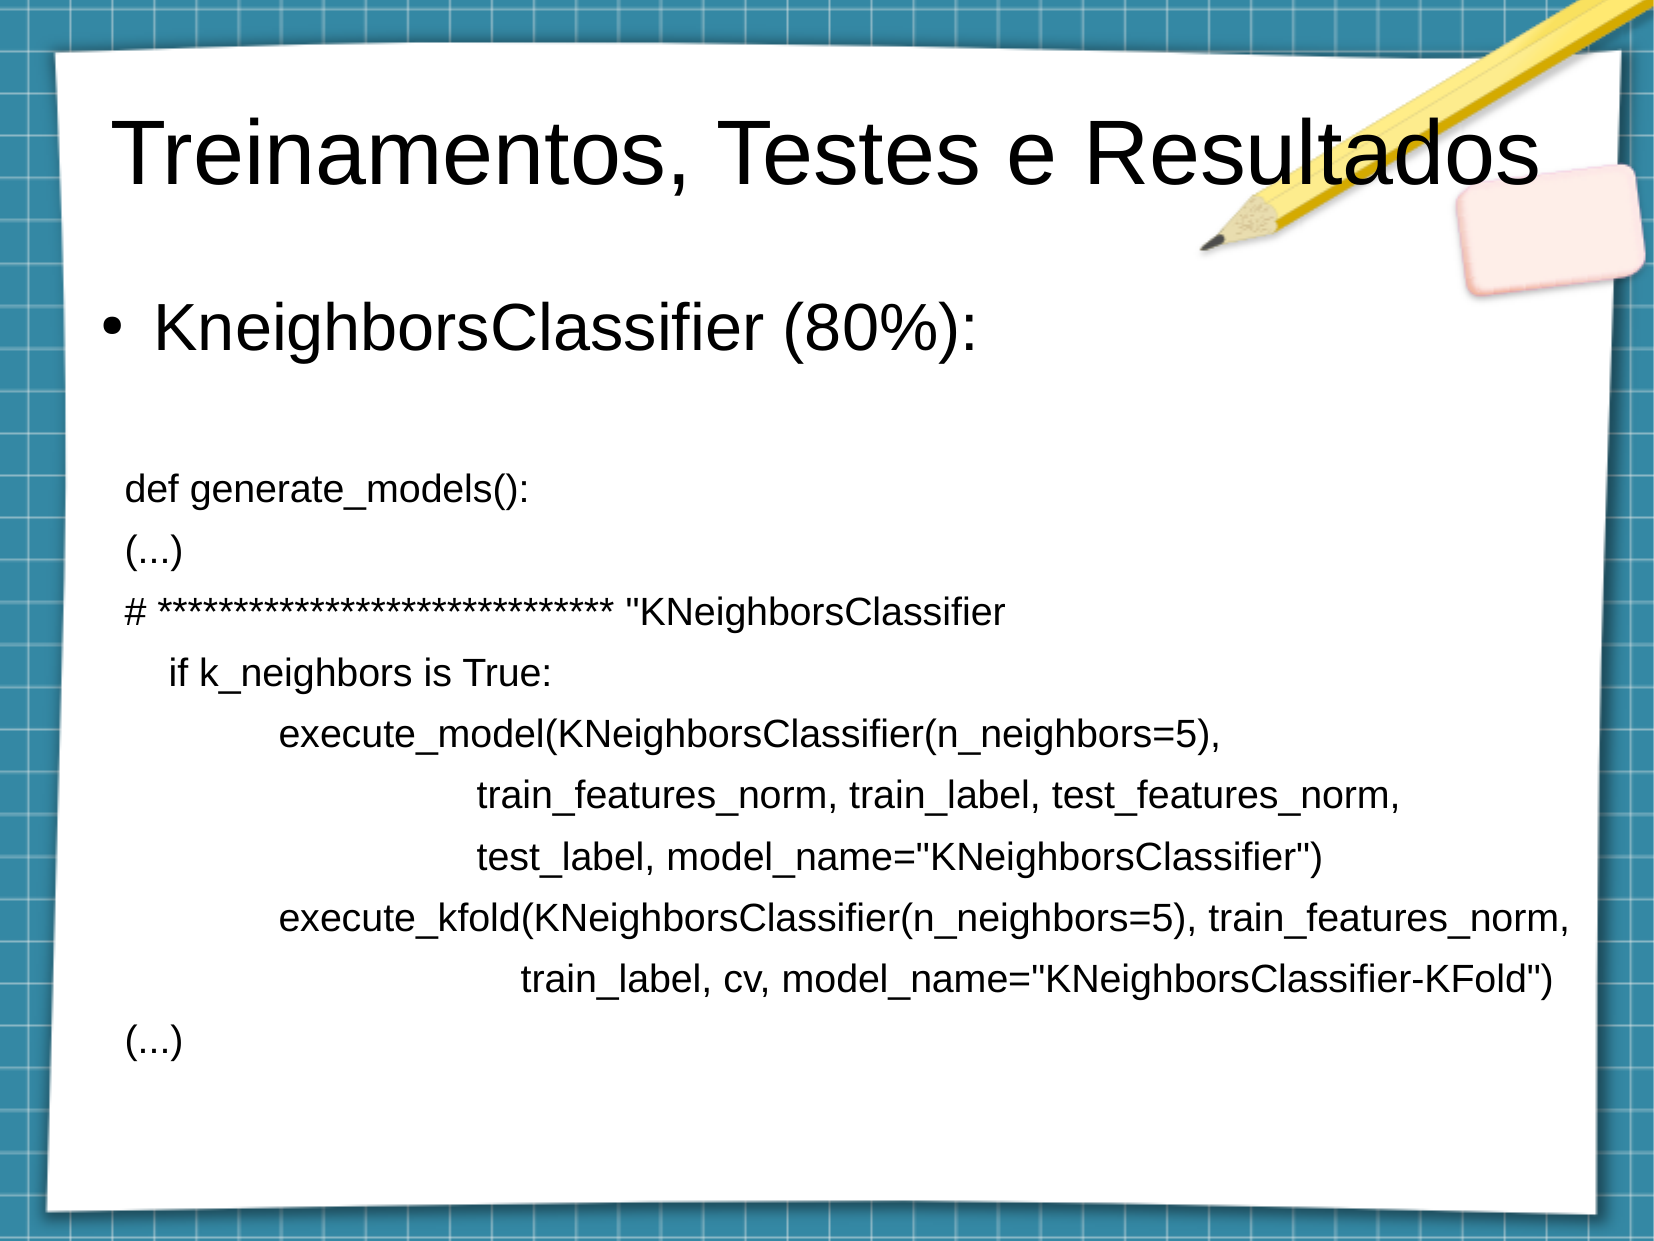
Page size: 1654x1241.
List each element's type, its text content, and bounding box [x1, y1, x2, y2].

list KneighborsClassifier (80%): [82, 290, 1571, 438]
title Treinamentos, Testes e Resultados [82, 49, 1571, 257]
picture [0, 0, 1654, 1241]
list def generate_models(): (...) # ****************************** "KNeighborsClassifier if k_neighbors is True: execute_model(KNeighborsClassifier(n_neighbors=5), train_features_norm, train_label, test_features_norm, test_label, model_name="KNeighborsClassifier") execute_kfold(KNeighborsClassifier(n_neighbors=5), train_features_norm, train_label, cv, model_name="KNeighborsClassifier-KFold") (...) [82, 467, 1571, 1134]
